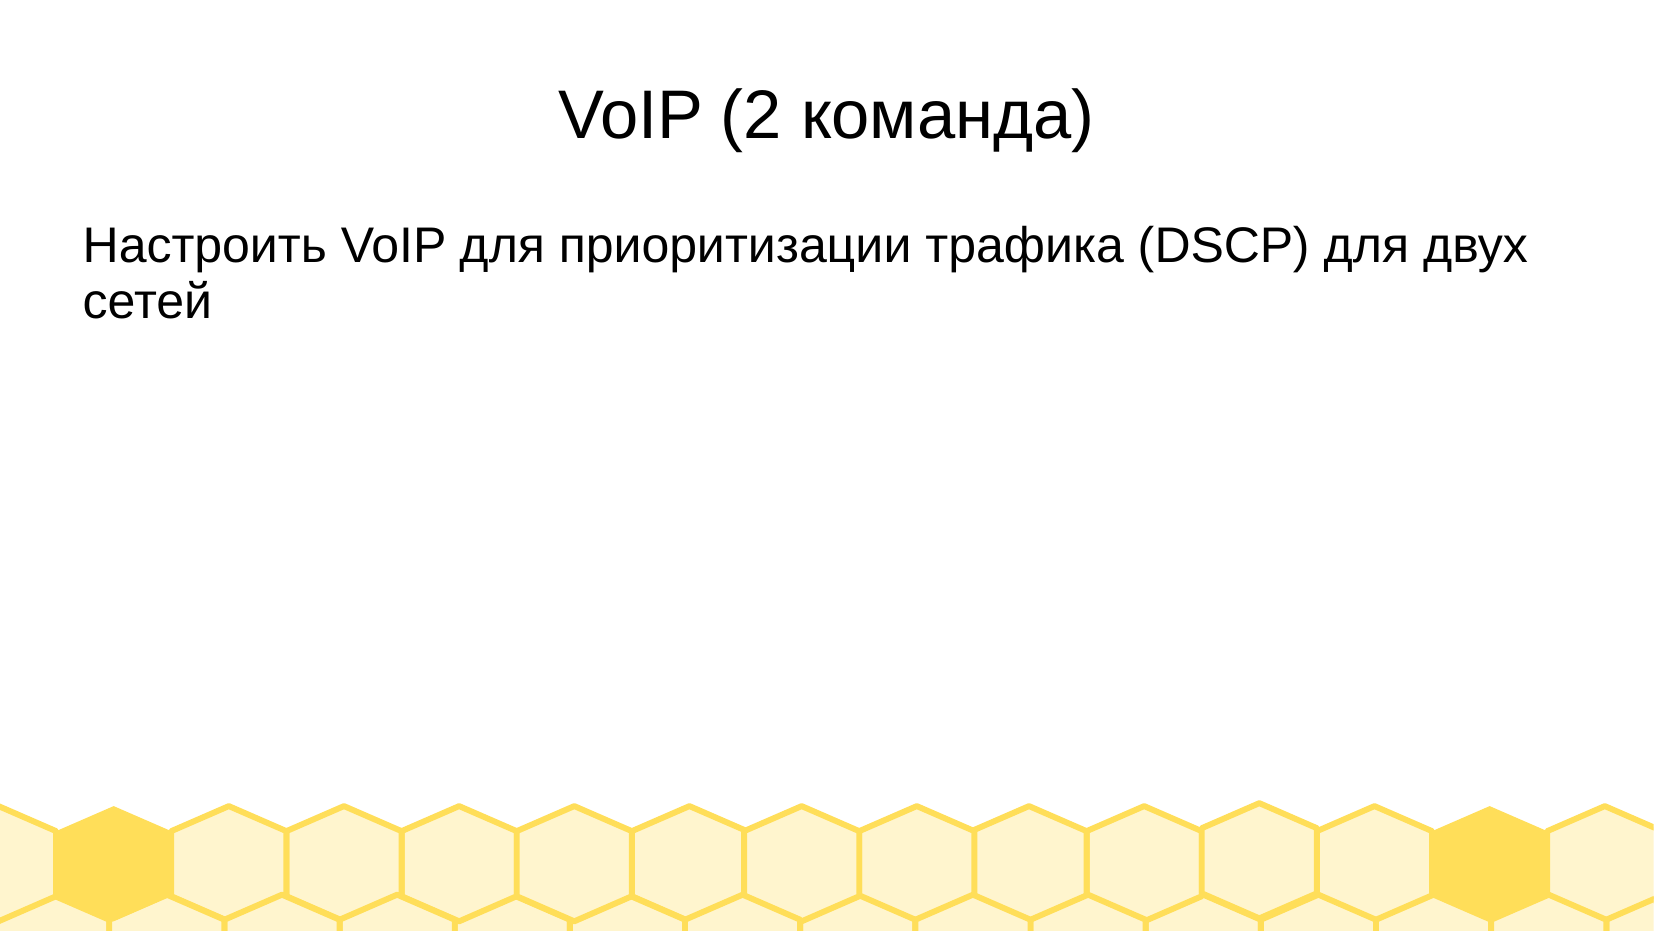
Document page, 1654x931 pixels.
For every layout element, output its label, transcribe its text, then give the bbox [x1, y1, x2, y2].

list Настроить VoIP для приоритизации трафика (DSCP) для двух сетей [82, 217, 1571, 758]
title VoIP (2 команда) [82, 37, 1571, 193]
